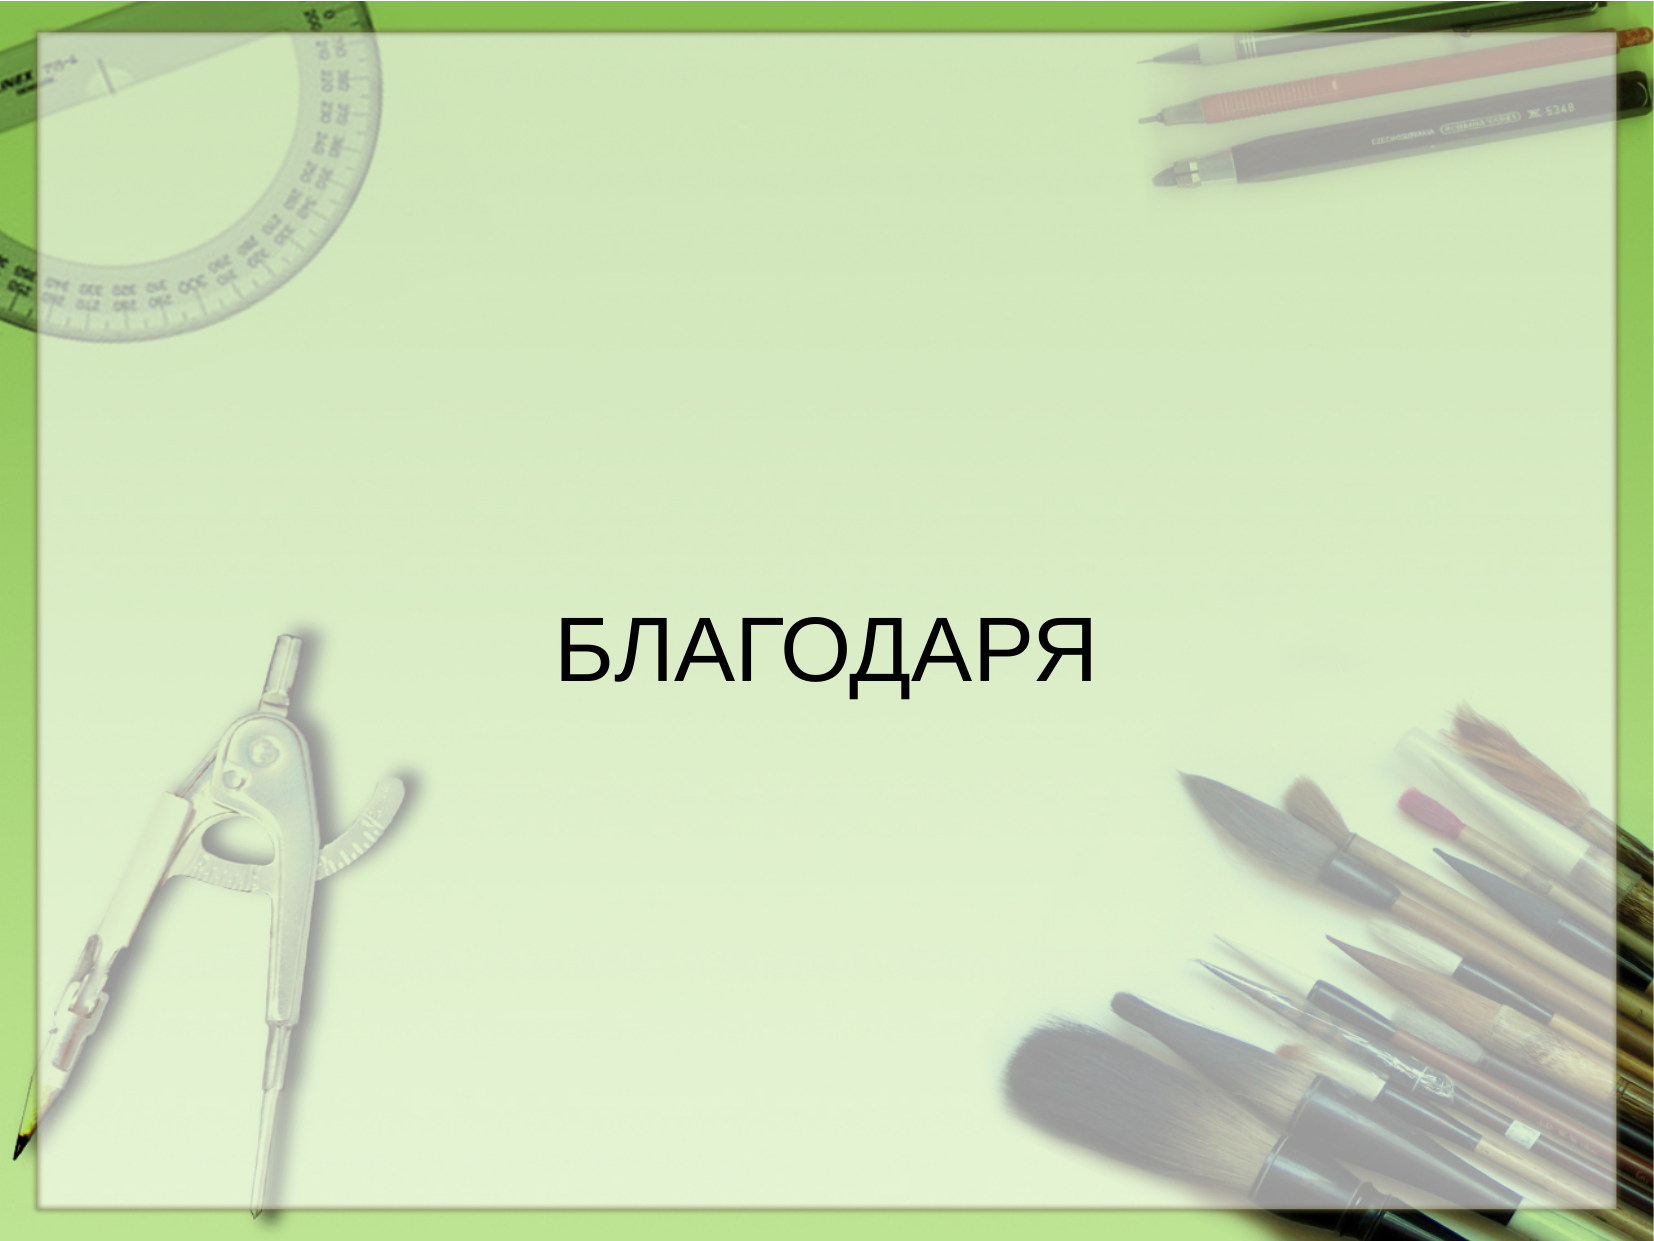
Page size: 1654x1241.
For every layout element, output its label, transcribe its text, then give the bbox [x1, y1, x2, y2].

subtitle БЛАГОДАРЯ [82, 290, 1571, 1010]
picture [0, 1, 1654, 1241]
